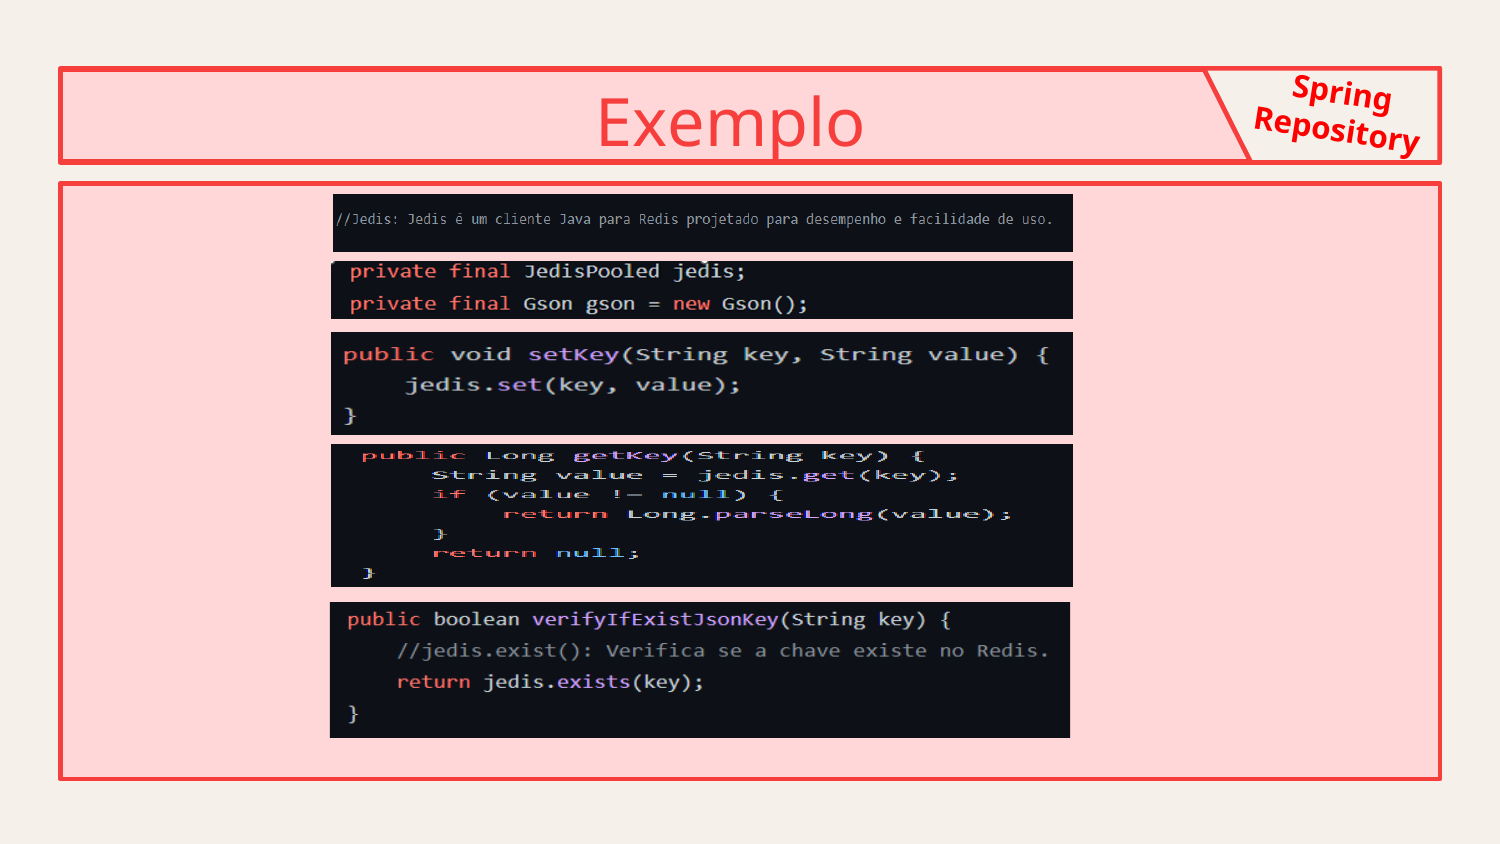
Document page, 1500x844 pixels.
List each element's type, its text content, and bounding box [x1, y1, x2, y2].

text_box Spring Repository [1176, 43, 1489, 273]
title Exemplo [213, 72, 1249, 167]
picture [331, 332, 1073, 435]
picture [331, 261, 1073, 319]
picture [331, 444, 1073, 587]
picture [329, 602, 1071, 739]
picture [333, 194, 1073, 252]
